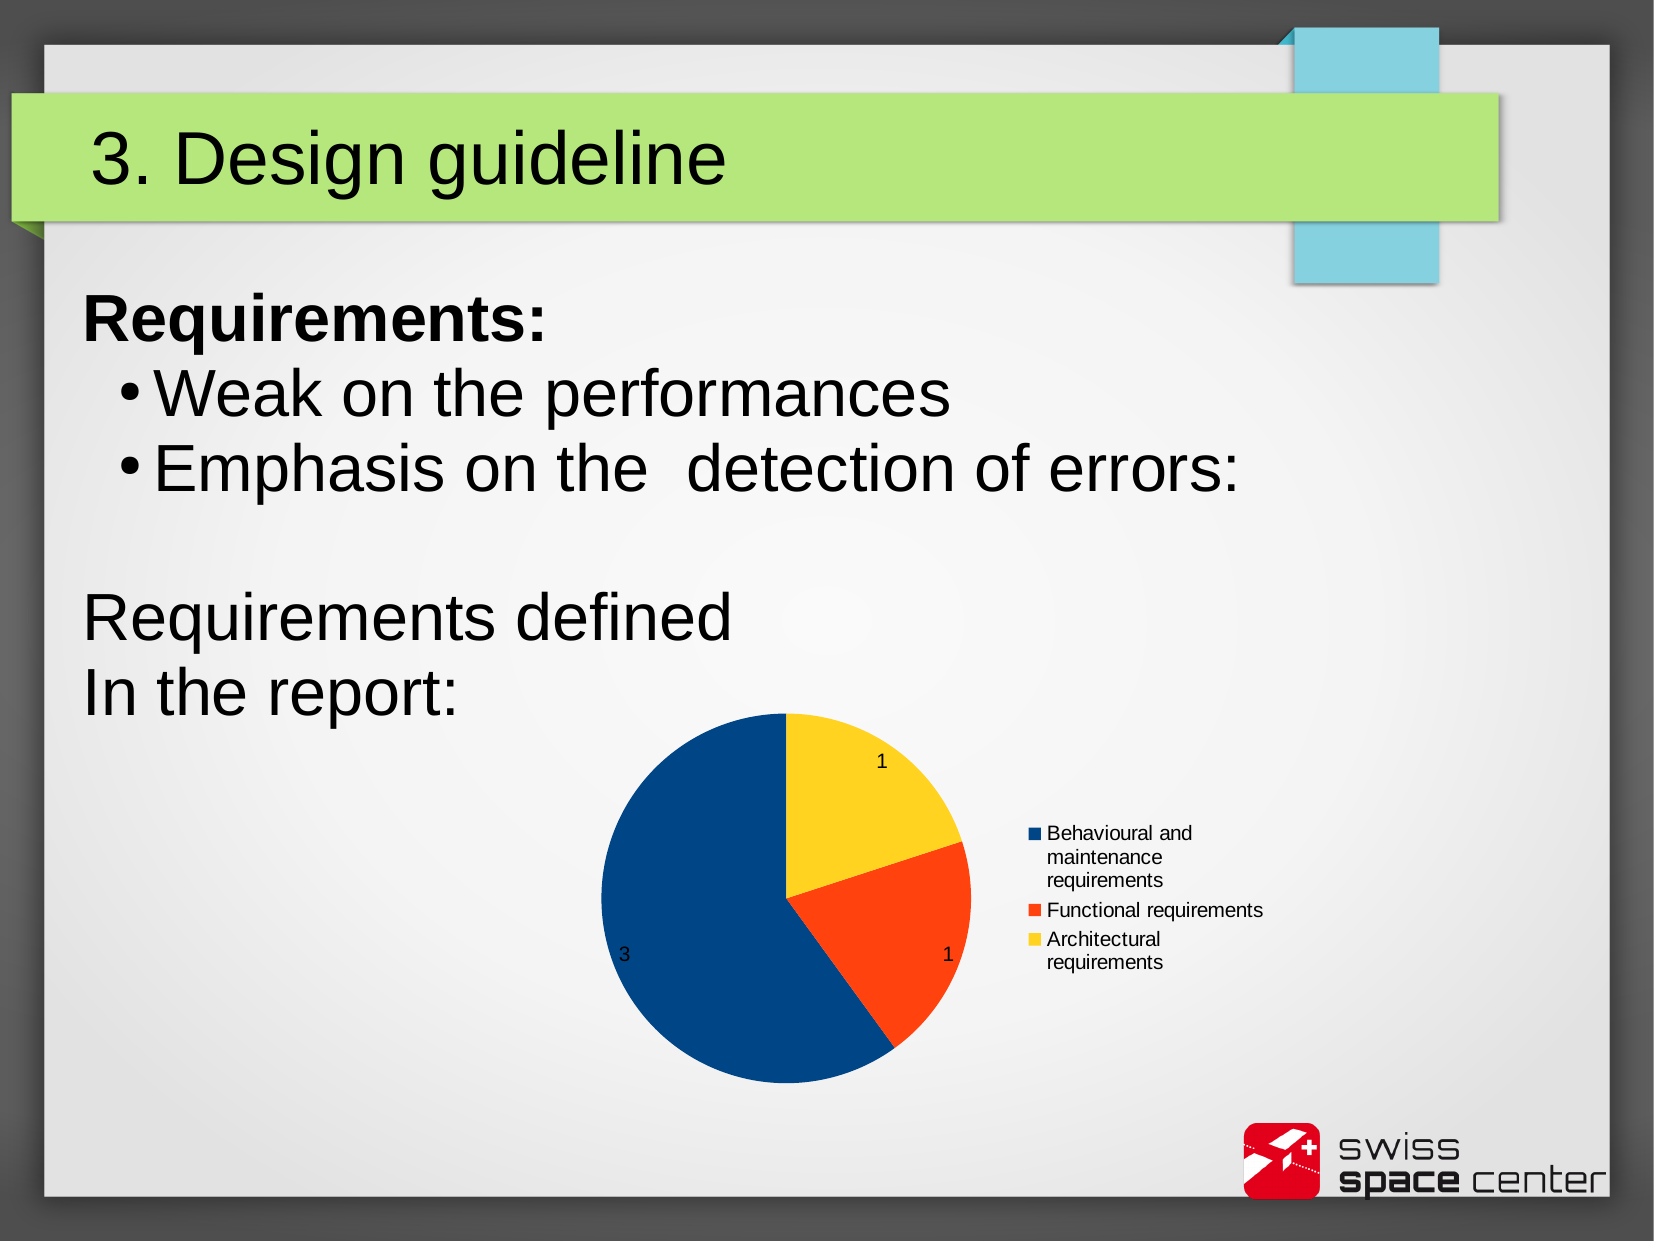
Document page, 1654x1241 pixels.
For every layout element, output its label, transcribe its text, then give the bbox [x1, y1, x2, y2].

subtitle Requirements: Weak on the performances Emphasis on the detection of errors: Requirements defined In the report: [82, 281, 1571, 1029]
title 3. Design guideline [90, 99, 1426, 218]
chart [550, 705, 1284, 1091]
picture [0, 0, 1654, 1241]
